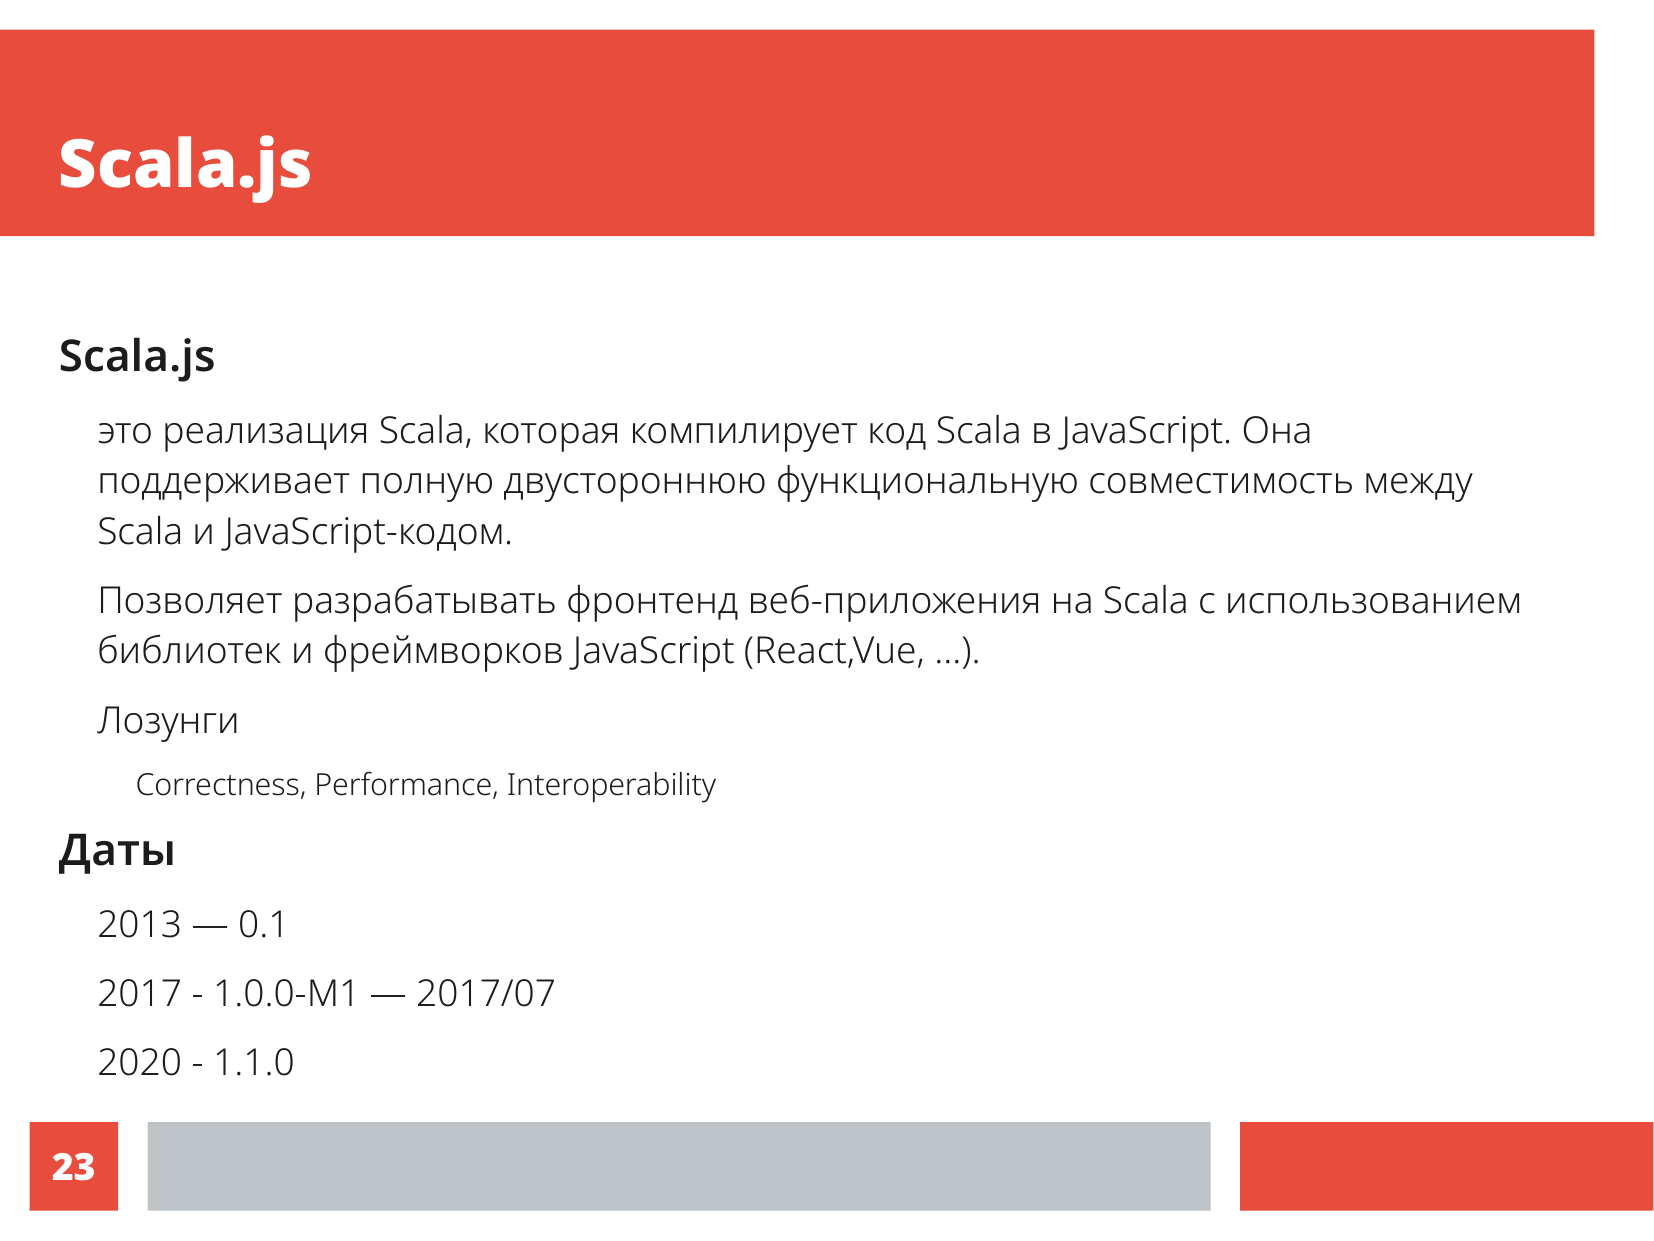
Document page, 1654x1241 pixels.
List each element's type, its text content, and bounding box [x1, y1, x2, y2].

list Scala.js это реализация Scala, которая компилирует код Scala в JavaScript. Она поддерживает полную двустороннюю функциональную совместимость между Scala и JavaScript-кодом. Позволяет разрабатывать фронтенд веб-приложения на Scala с использованием библиотек и фреймворков JavaScript (React,Vue, ...). Лозунги Correctness, Performance, Interoperability Даты 2013 — 0.1 2017 - 1.0.0-M1 — 2017/07 2020 - 1.1.0 [59, 324, 1565, 1093]
title Scala.js [59, 59, 1595, 207]
